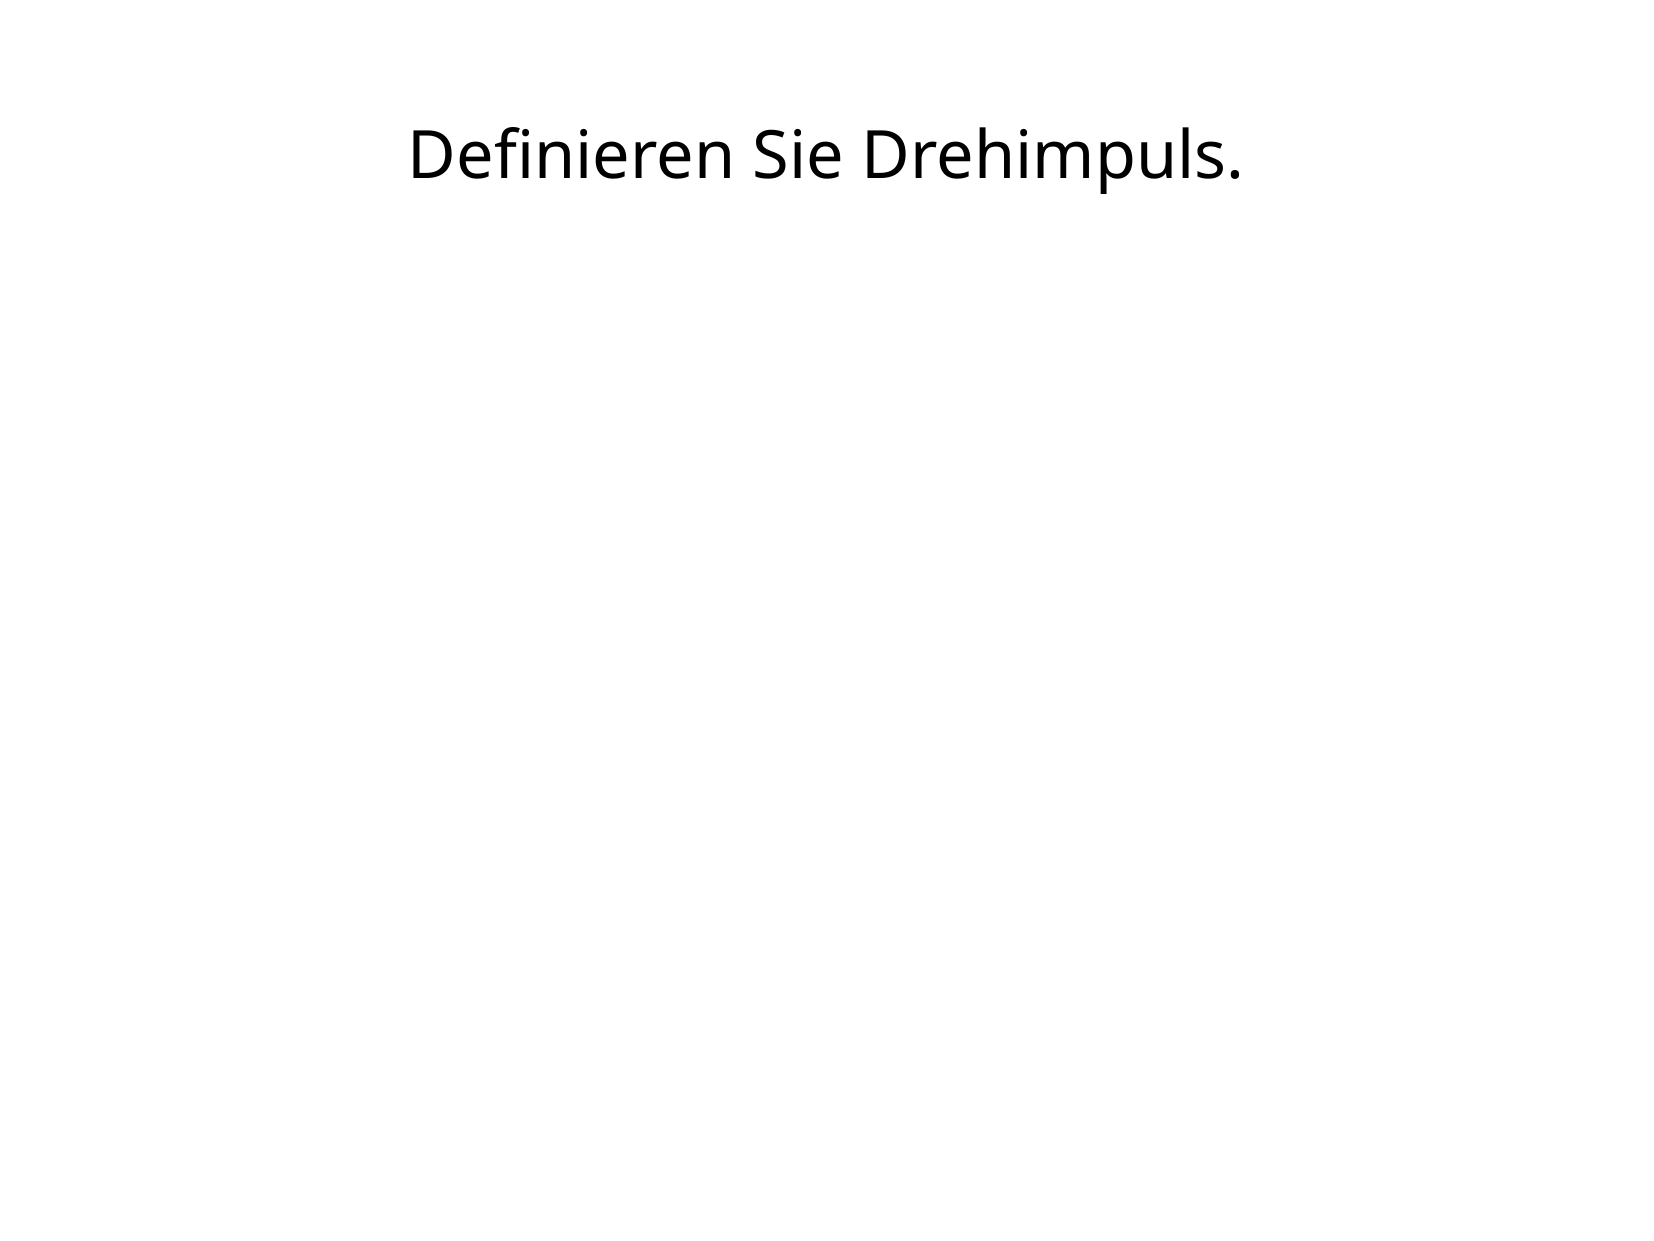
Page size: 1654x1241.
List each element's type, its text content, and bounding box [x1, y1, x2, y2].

title Definieren Sie Drehimpuls. [82, 49, 1571, 257]
